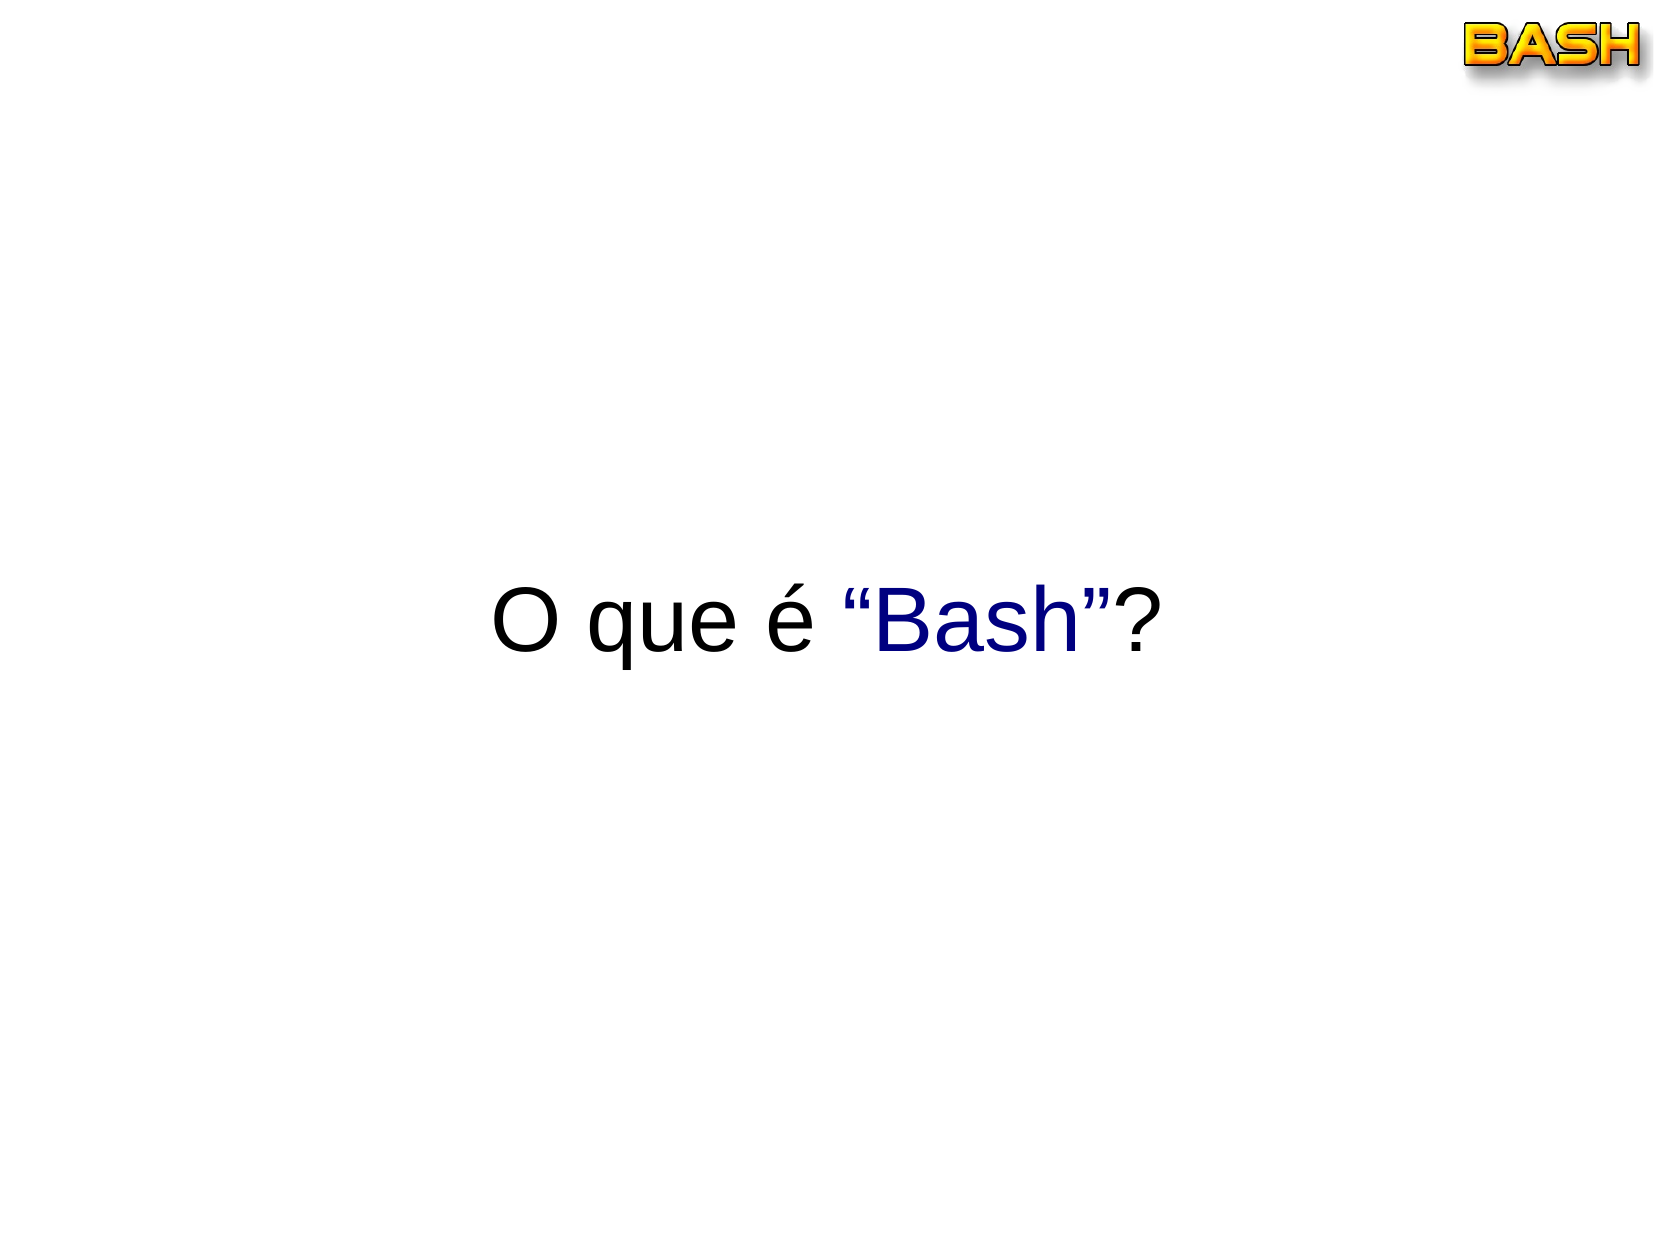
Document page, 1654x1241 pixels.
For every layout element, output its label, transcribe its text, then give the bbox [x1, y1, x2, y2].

title O que é “Bash”? [82, 523, 1571, 717]
picture [1450, 0, 1654, 96]
